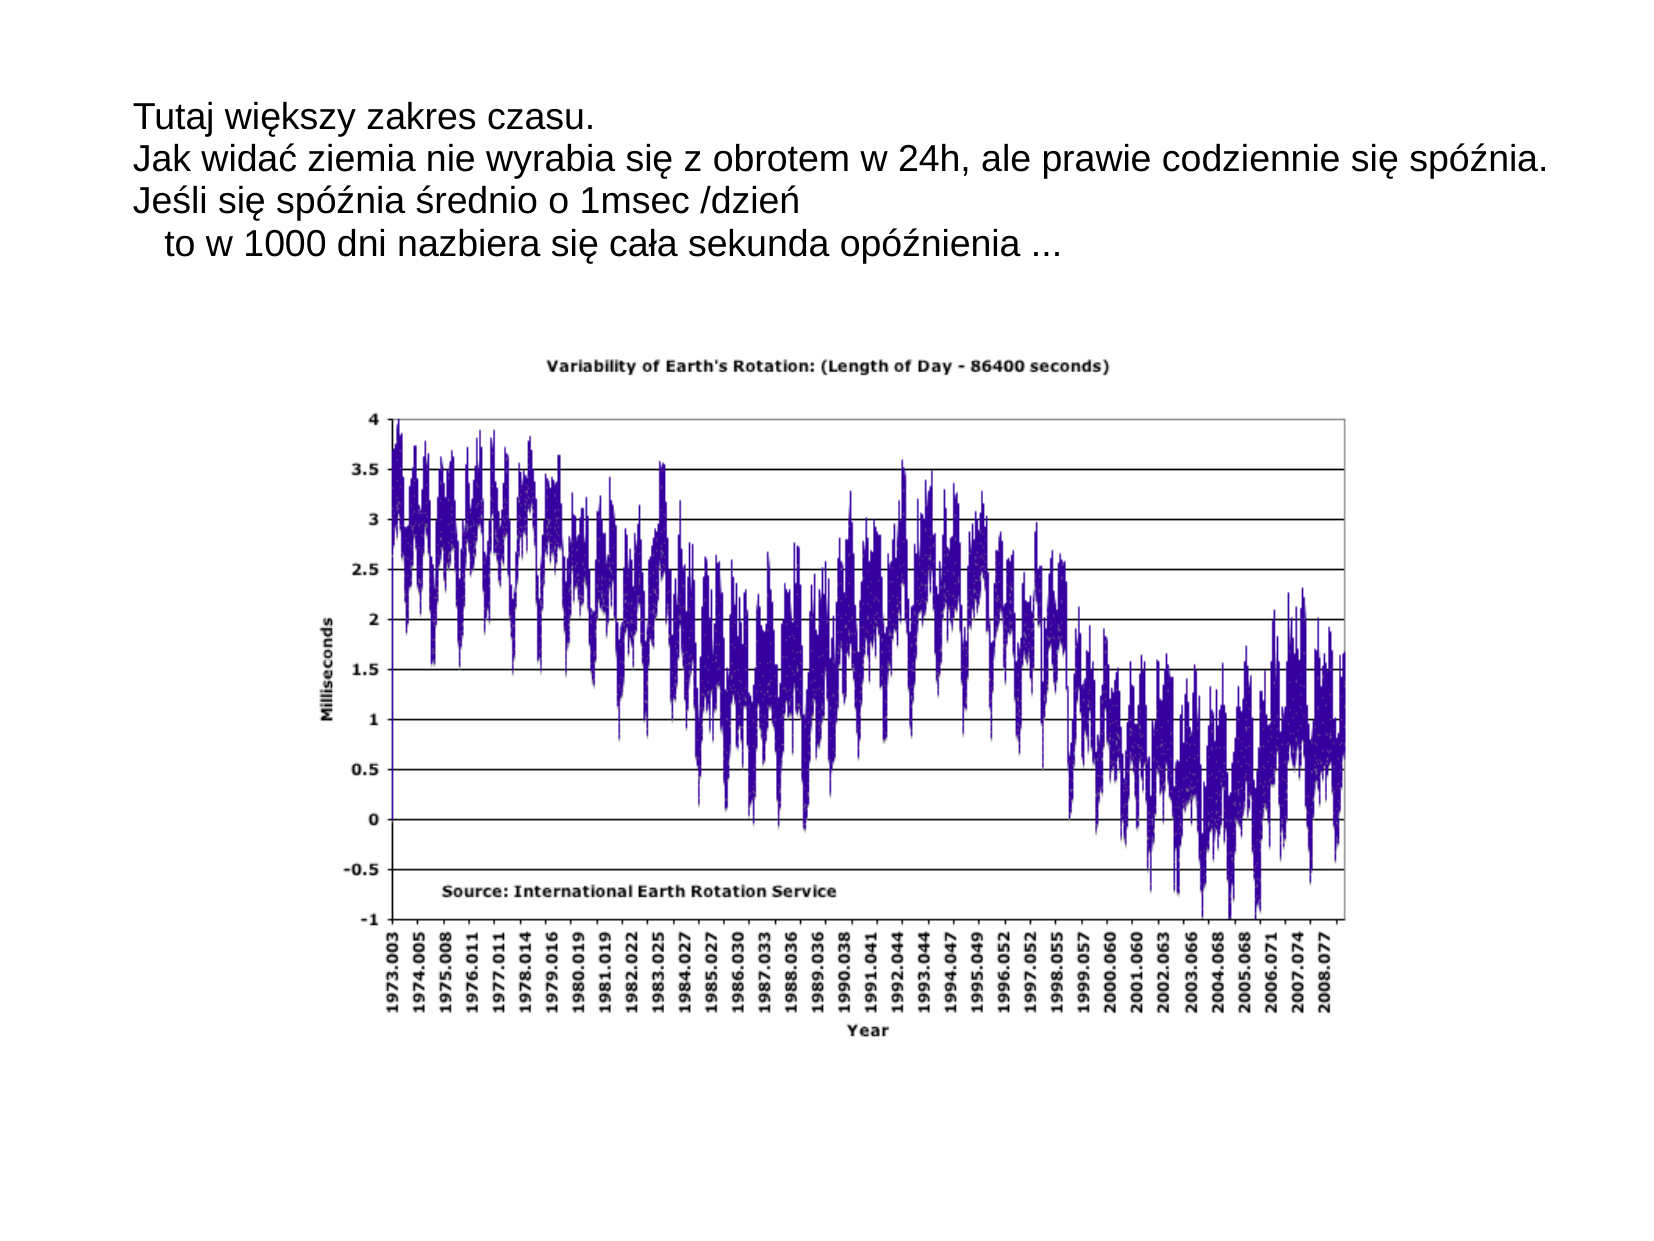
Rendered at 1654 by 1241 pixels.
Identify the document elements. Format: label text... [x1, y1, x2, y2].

picture [295, 333, 1363, 1063]
text_box Tutaj większy zakres czasu. Jak widać ziemia nie wyrabia się z obrotem w 24h, ale prawie codziennie się spóźnia. Jeśli się spóźnia średnio o 1msec /dzień to w 1000 dni nazbiera się cała sekunda opóźnienia ... [118, 88, 1564, 272]
